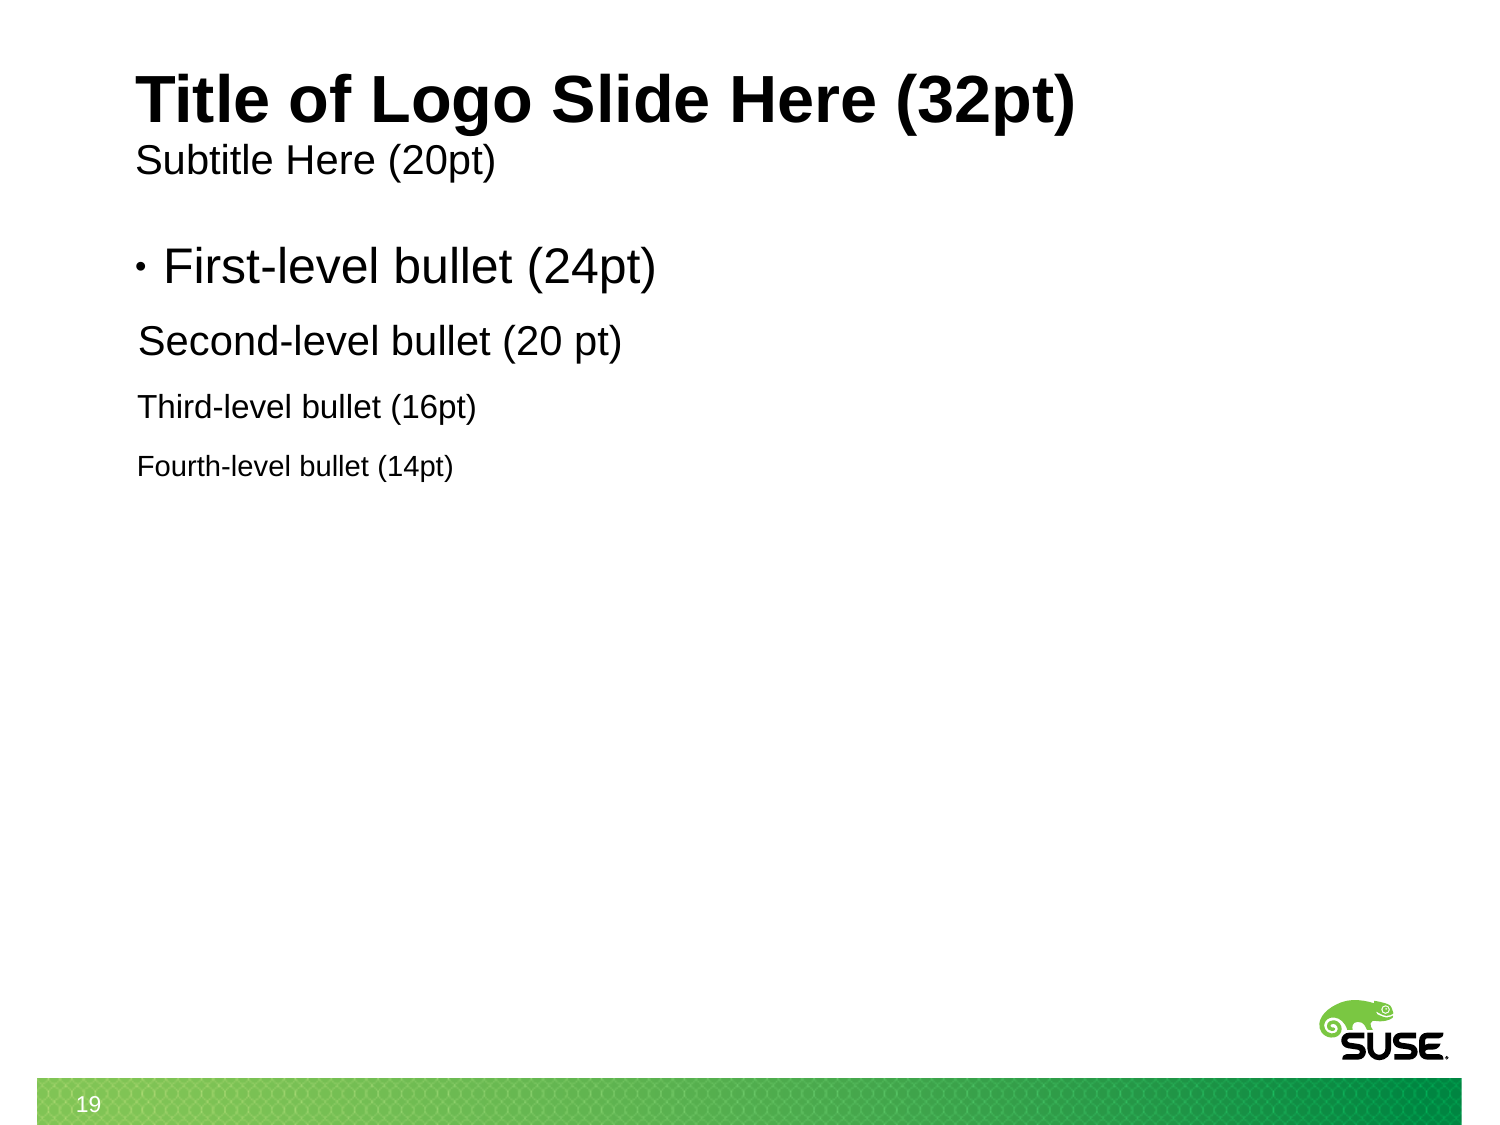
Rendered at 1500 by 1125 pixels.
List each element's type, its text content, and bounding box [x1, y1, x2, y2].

title Title of Logo Slide Here (32pt) Subtitle Here (20pt) [135, 41, 1372, 204]
list First-level bullet (24pt) Second-level bullet (20 pt) Third-level bullet (16pt) Fourth-level bullet (14pt) [135, 238, 1372, 982]
picture [37, 1078, 1462, 1125]
